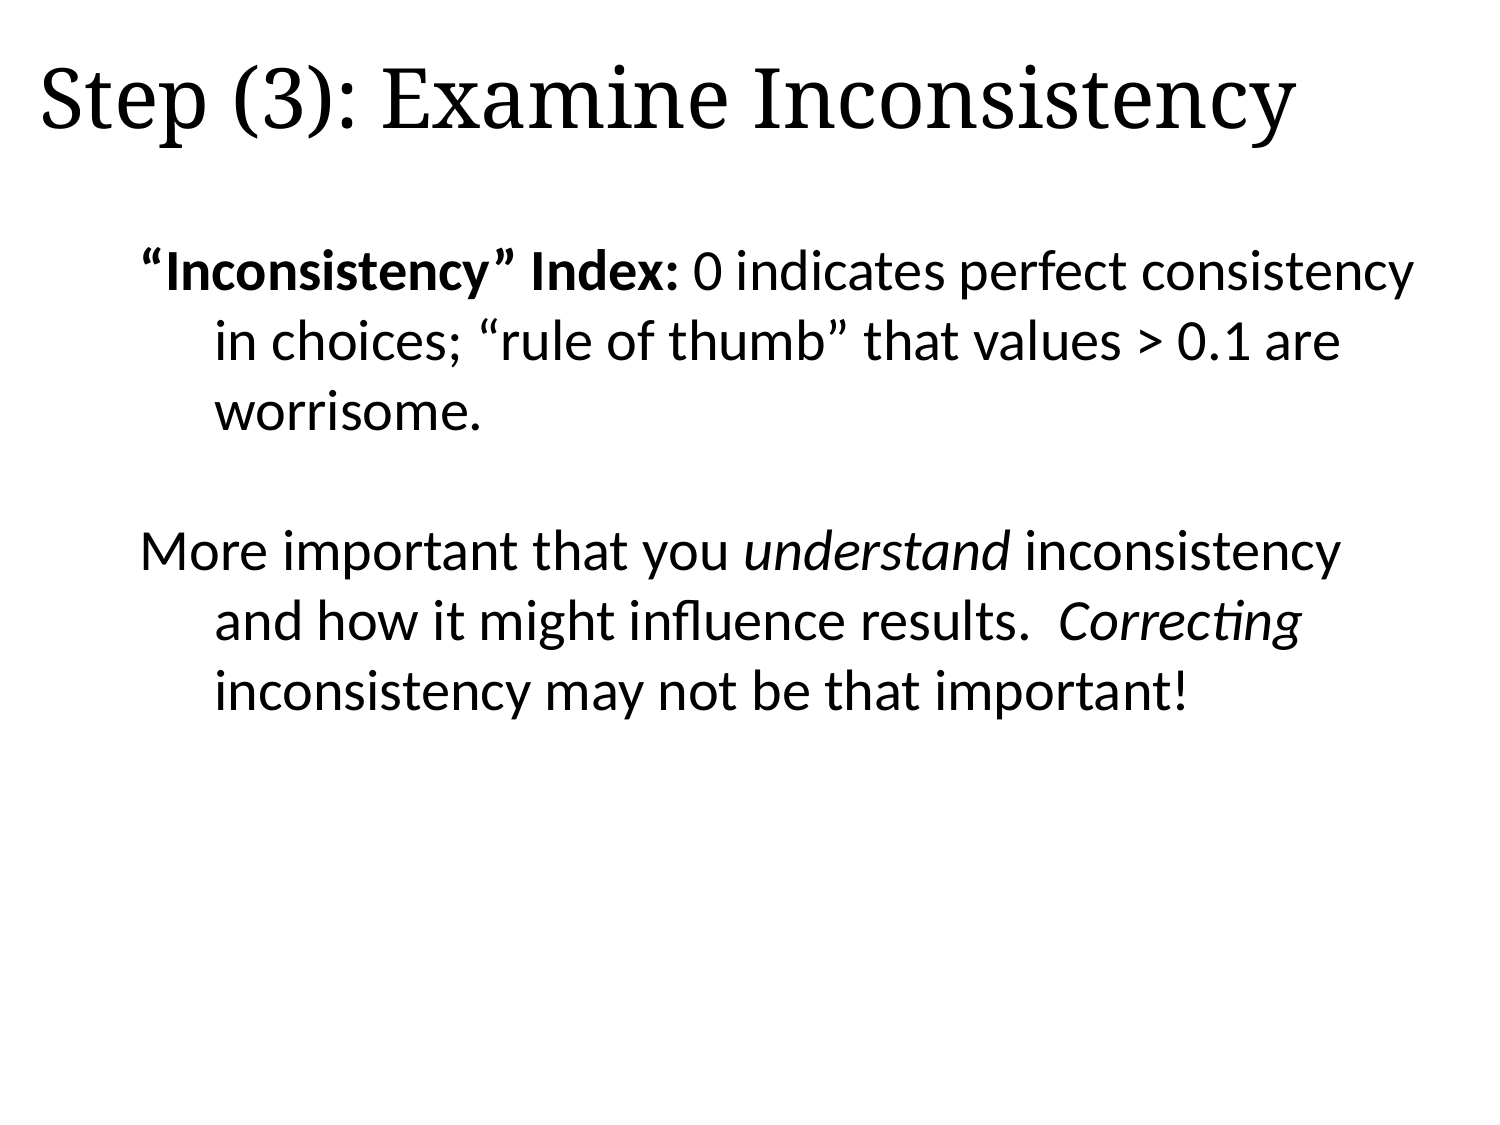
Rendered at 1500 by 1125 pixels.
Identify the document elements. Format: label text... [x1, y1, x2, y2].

text_box Step (3): Examine Inconsistency [24, 37, 1475, 153]
text_box “Inconsistency” Index: 0 indicates perfect consistency in choices; “rule of thumb” that values > 0.1 are worrisome. More important that you understand inconsistency and how it might influence results. Correcting inconsistency may not be that important! [125, 224, 1450, 730]
